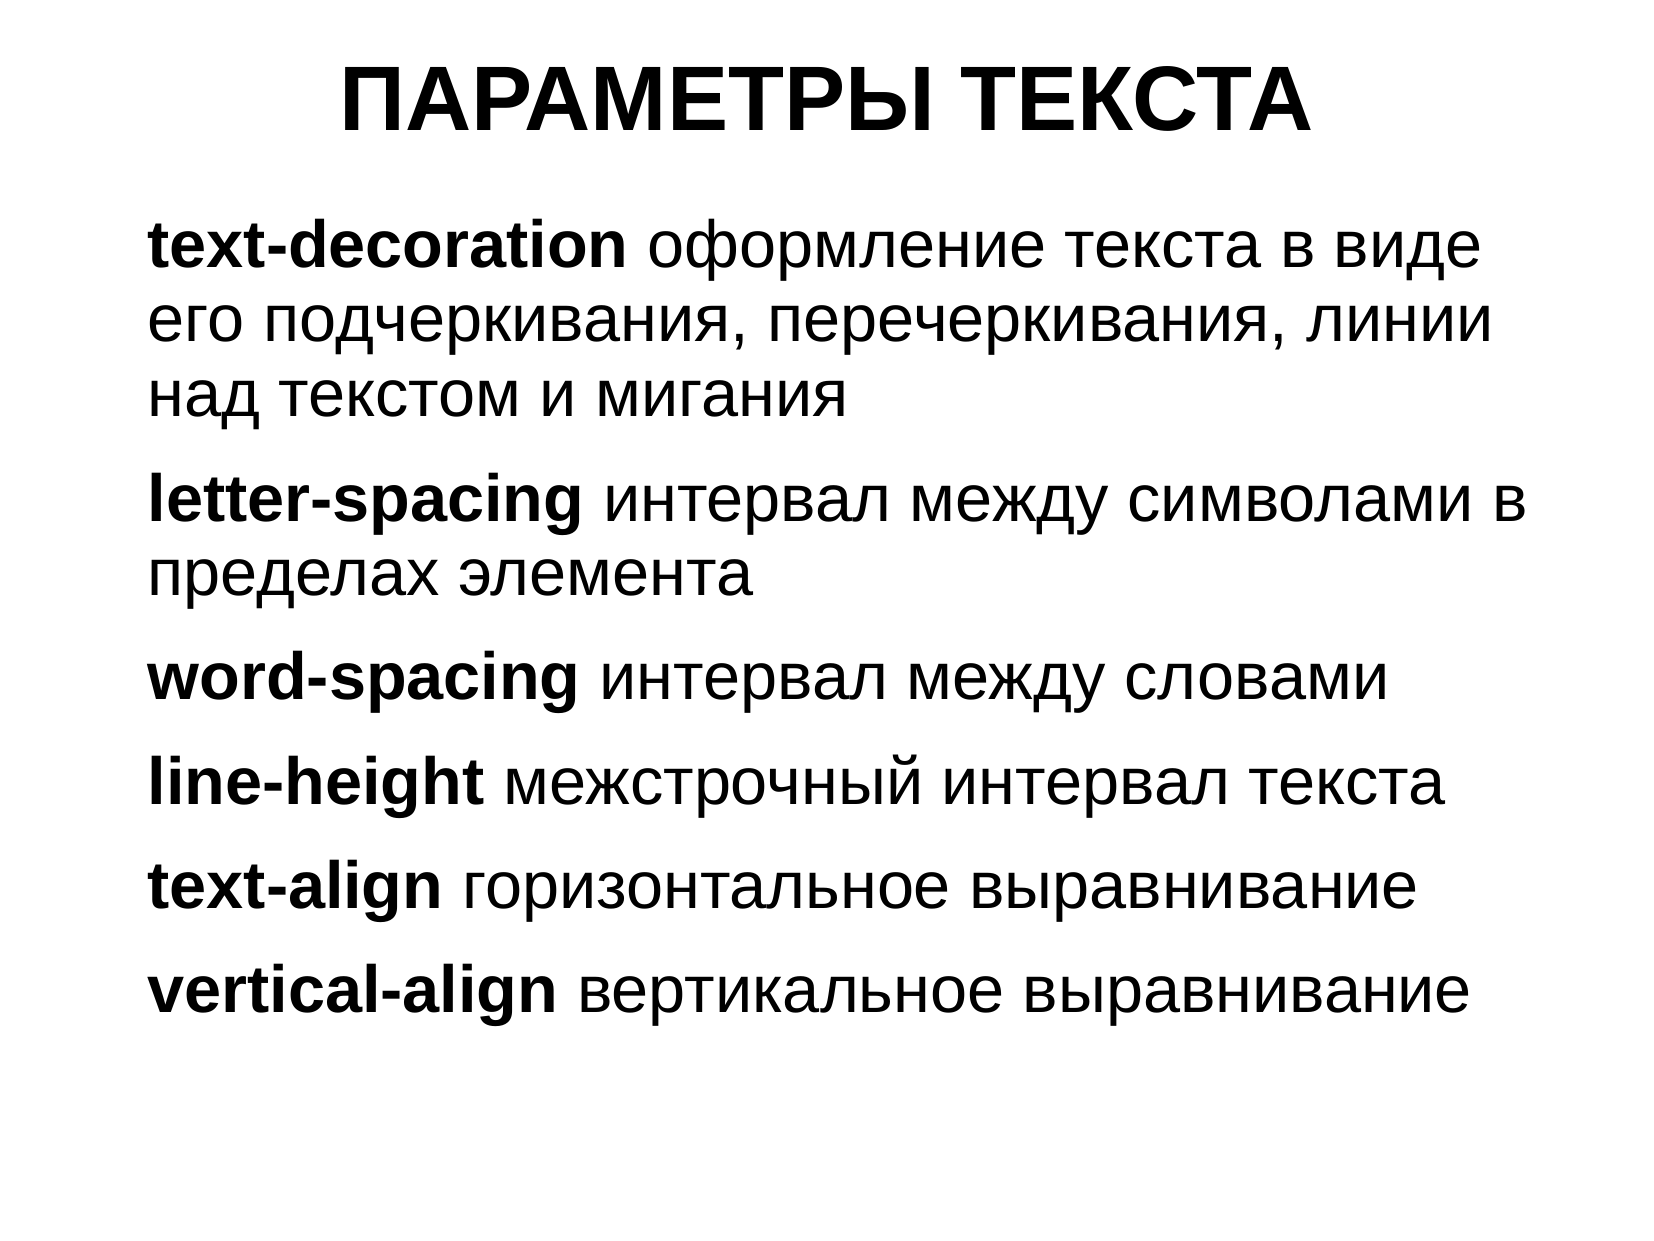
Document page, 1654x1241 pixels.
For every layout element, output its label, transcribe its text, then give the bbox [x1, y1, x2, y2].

list text-decoration оформление текста в виде его подчеркивания, перечеркивания, линии над текстом и мигания letter-spacing интервал между символами в пределах элемента word-spacing интервал между словами line-height межстрочный интервал текста text-align горизонтальное выравнивание vertical-align вертикальное выравнивание [76, 206, 1565, 1028]
title ПАРАМЕТРЫ ТЕКСТА [82, 47, 1571, 150]
